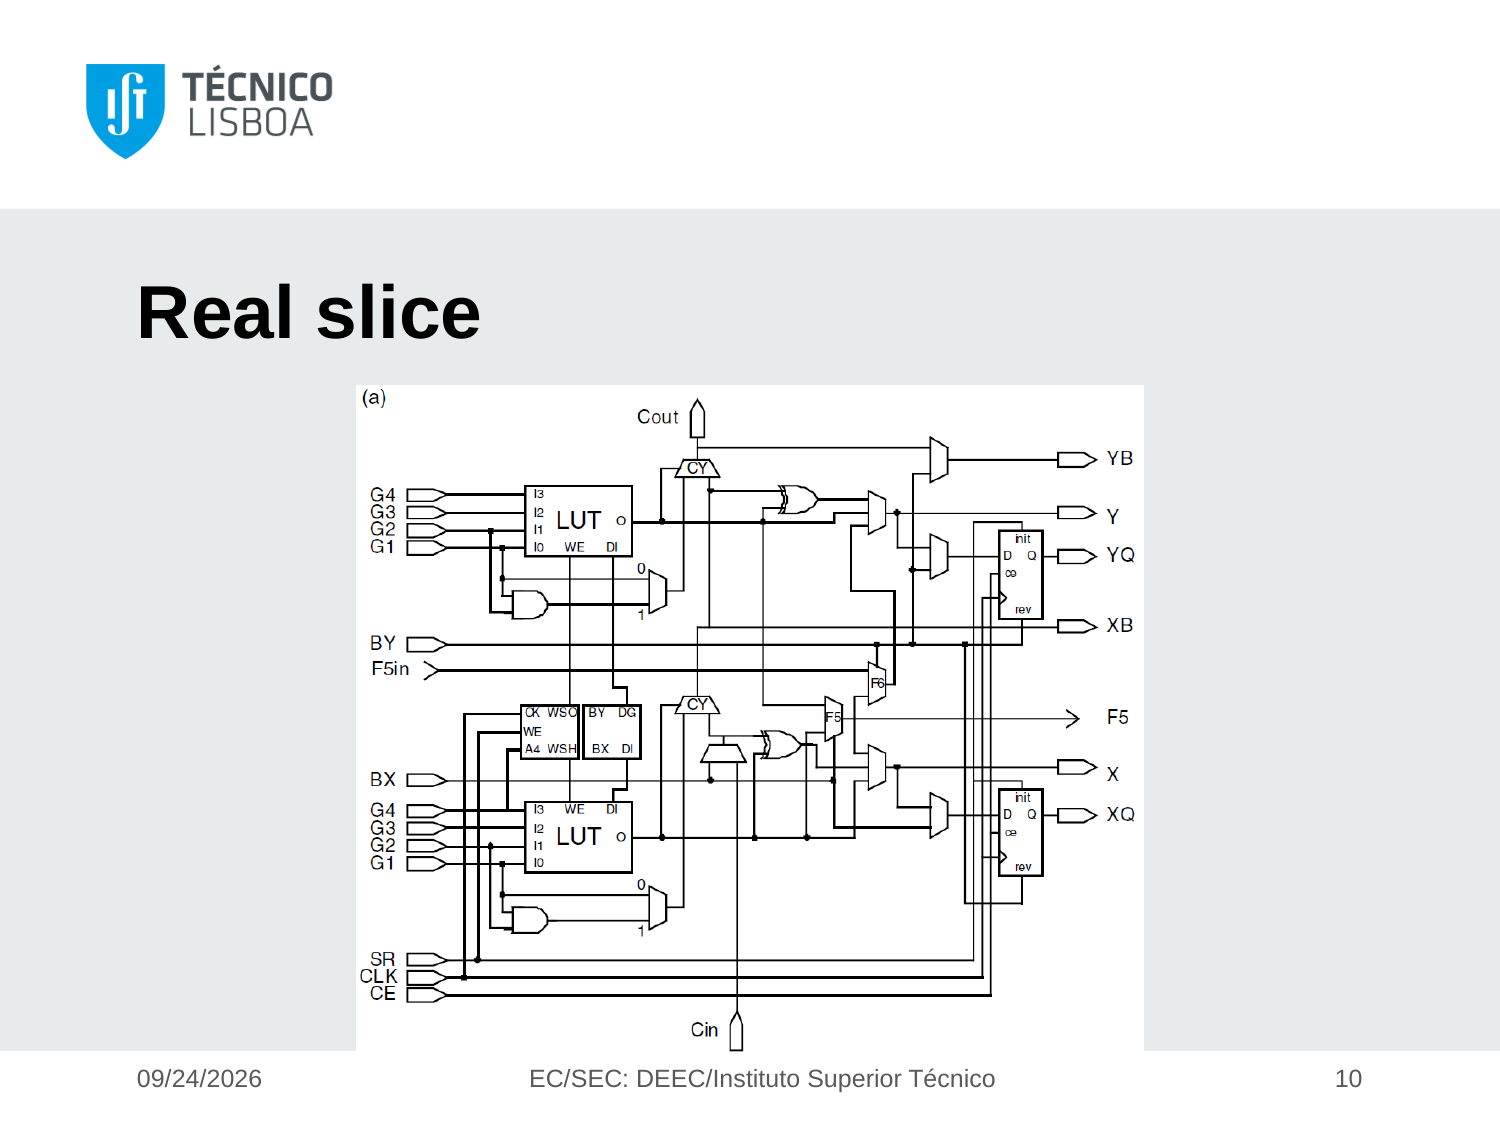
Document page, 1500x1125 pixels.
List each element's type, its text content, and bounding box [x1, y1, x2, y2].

slide_number <number> [1077, 1052, 1378, 1103]
slide_number 10/08/2018 [121, 1052, 425, 1103]
footer EC/SEC: DEEC/Instituto Superior Técnico [512, 1053, 1021, 1103]
title Real slice [121, 237, 1378, 381]
picture [0, 0, 1500, 1125]
